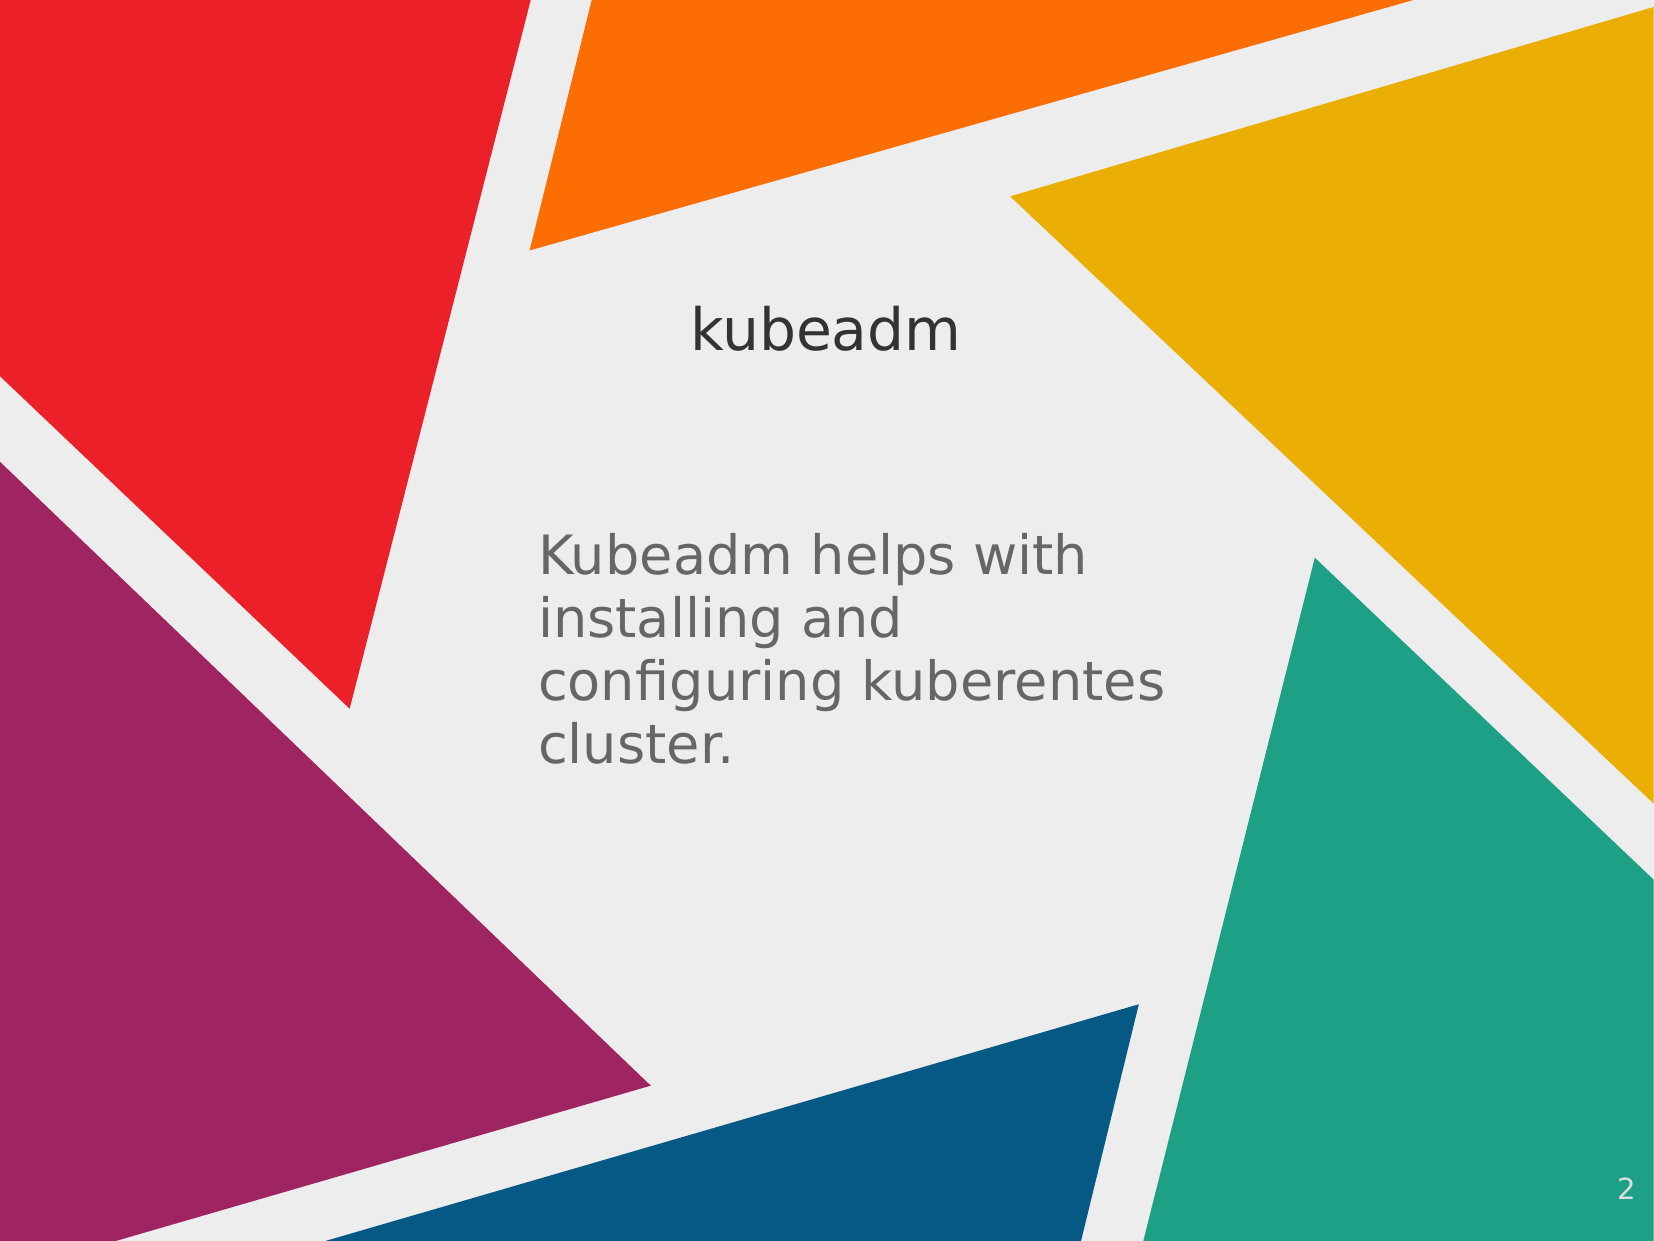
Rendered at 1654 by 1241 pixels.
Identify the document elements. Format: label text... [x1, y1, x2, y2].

list Kubeadm helps with installing and configuring kuberentes cluster. [467, 524, 1191, 1082]
title kubeadm [467, 226, 1185, 434]
